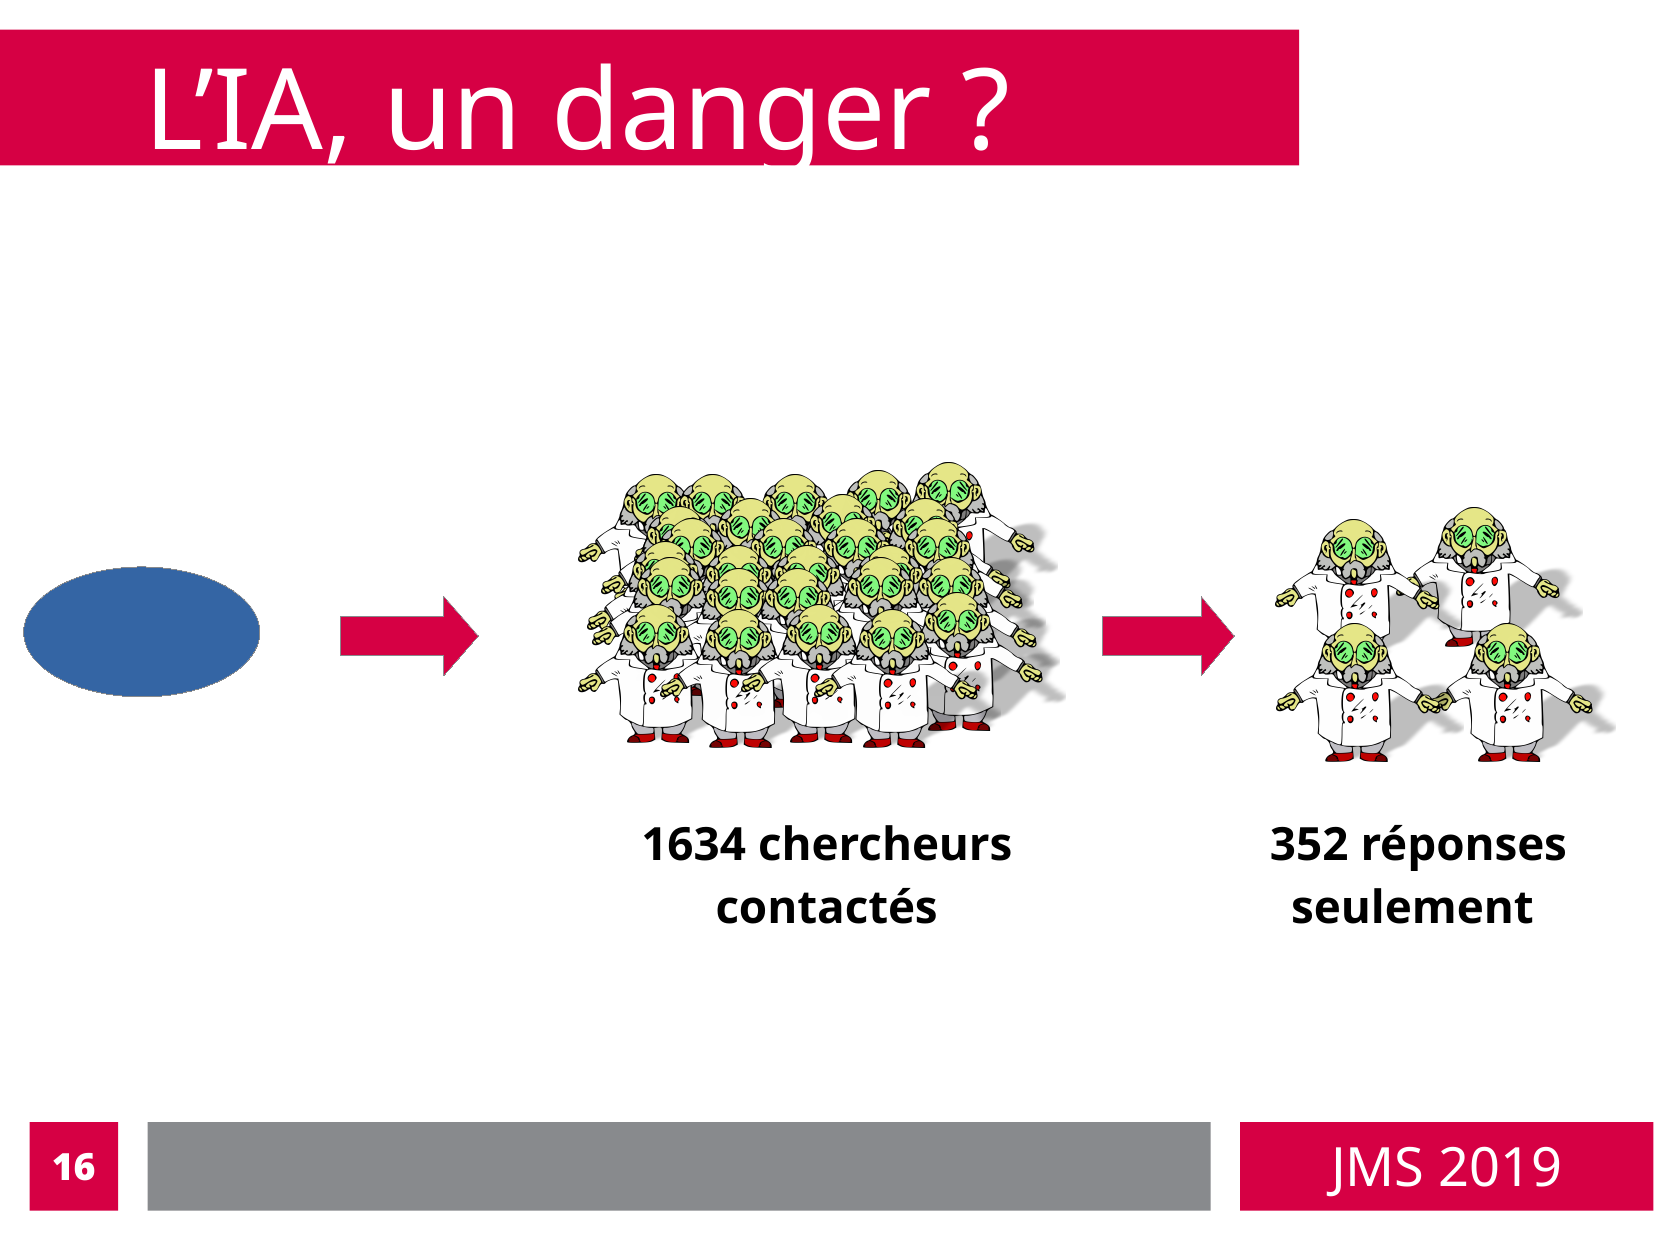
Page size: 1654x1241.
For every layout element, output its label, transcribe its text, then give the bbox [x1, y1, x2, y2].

picture [1275, 507, 1616, 762]
text_box [1102, 596, 1235, 676]
text_box [340, 596, 479, 676]
text_box [23, 566, 260, 697]
picture [578, 462, 1066, 748]
text_box 352 réponses seulement [1129, 791, 1654, 1020]
text_box 1634 chercheurs contactés [537, 791, 1117, 1020]
title L’IA, un danger ? [0, 29, 1229, 178]
